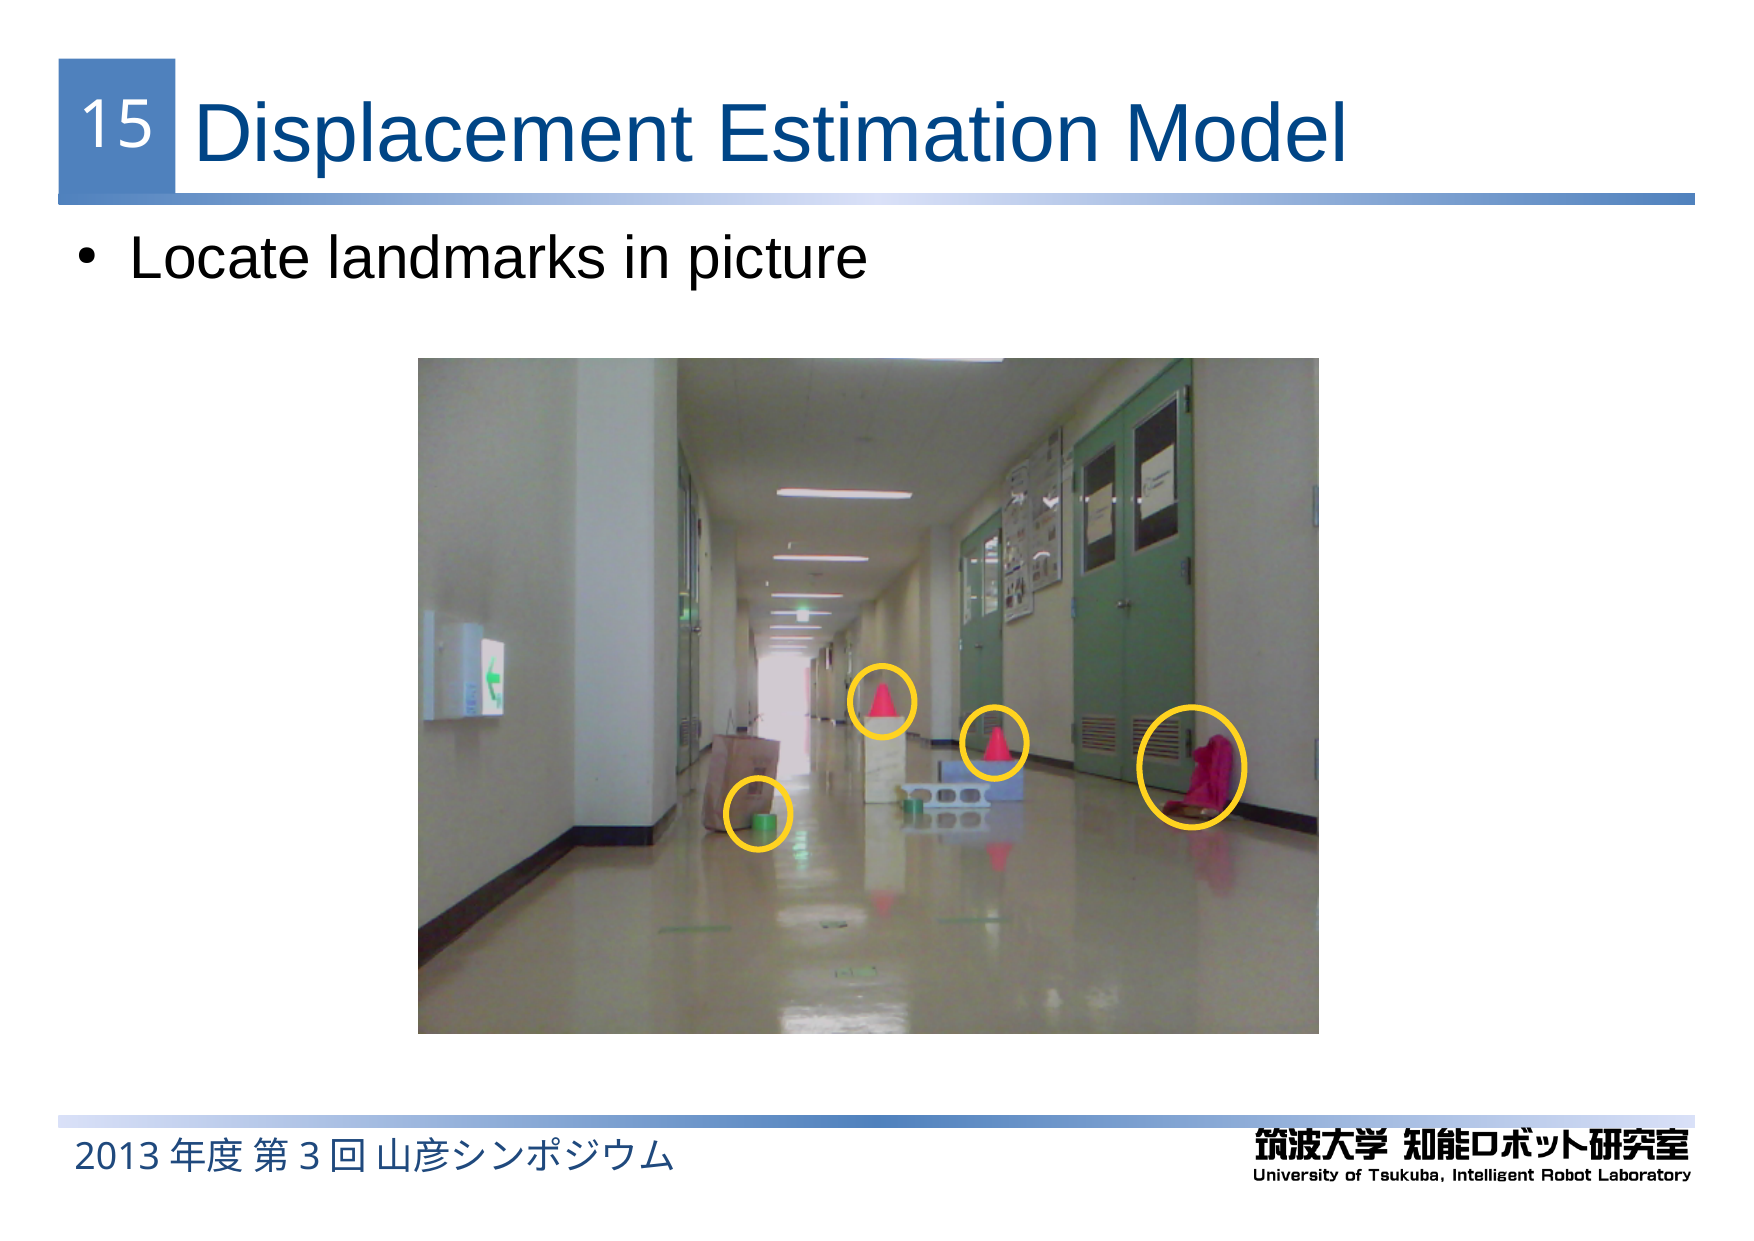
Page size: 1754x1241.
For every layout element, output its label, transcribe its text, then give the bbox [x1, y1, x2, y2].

picture [1252, 1127, 1691, 1182]
list Locate landmarks in picture [58, 223, 1696, 876]
title Displacement Estimation Model [193, 61, 1651, 205]
picture [418, 358, 1319, 1034]
